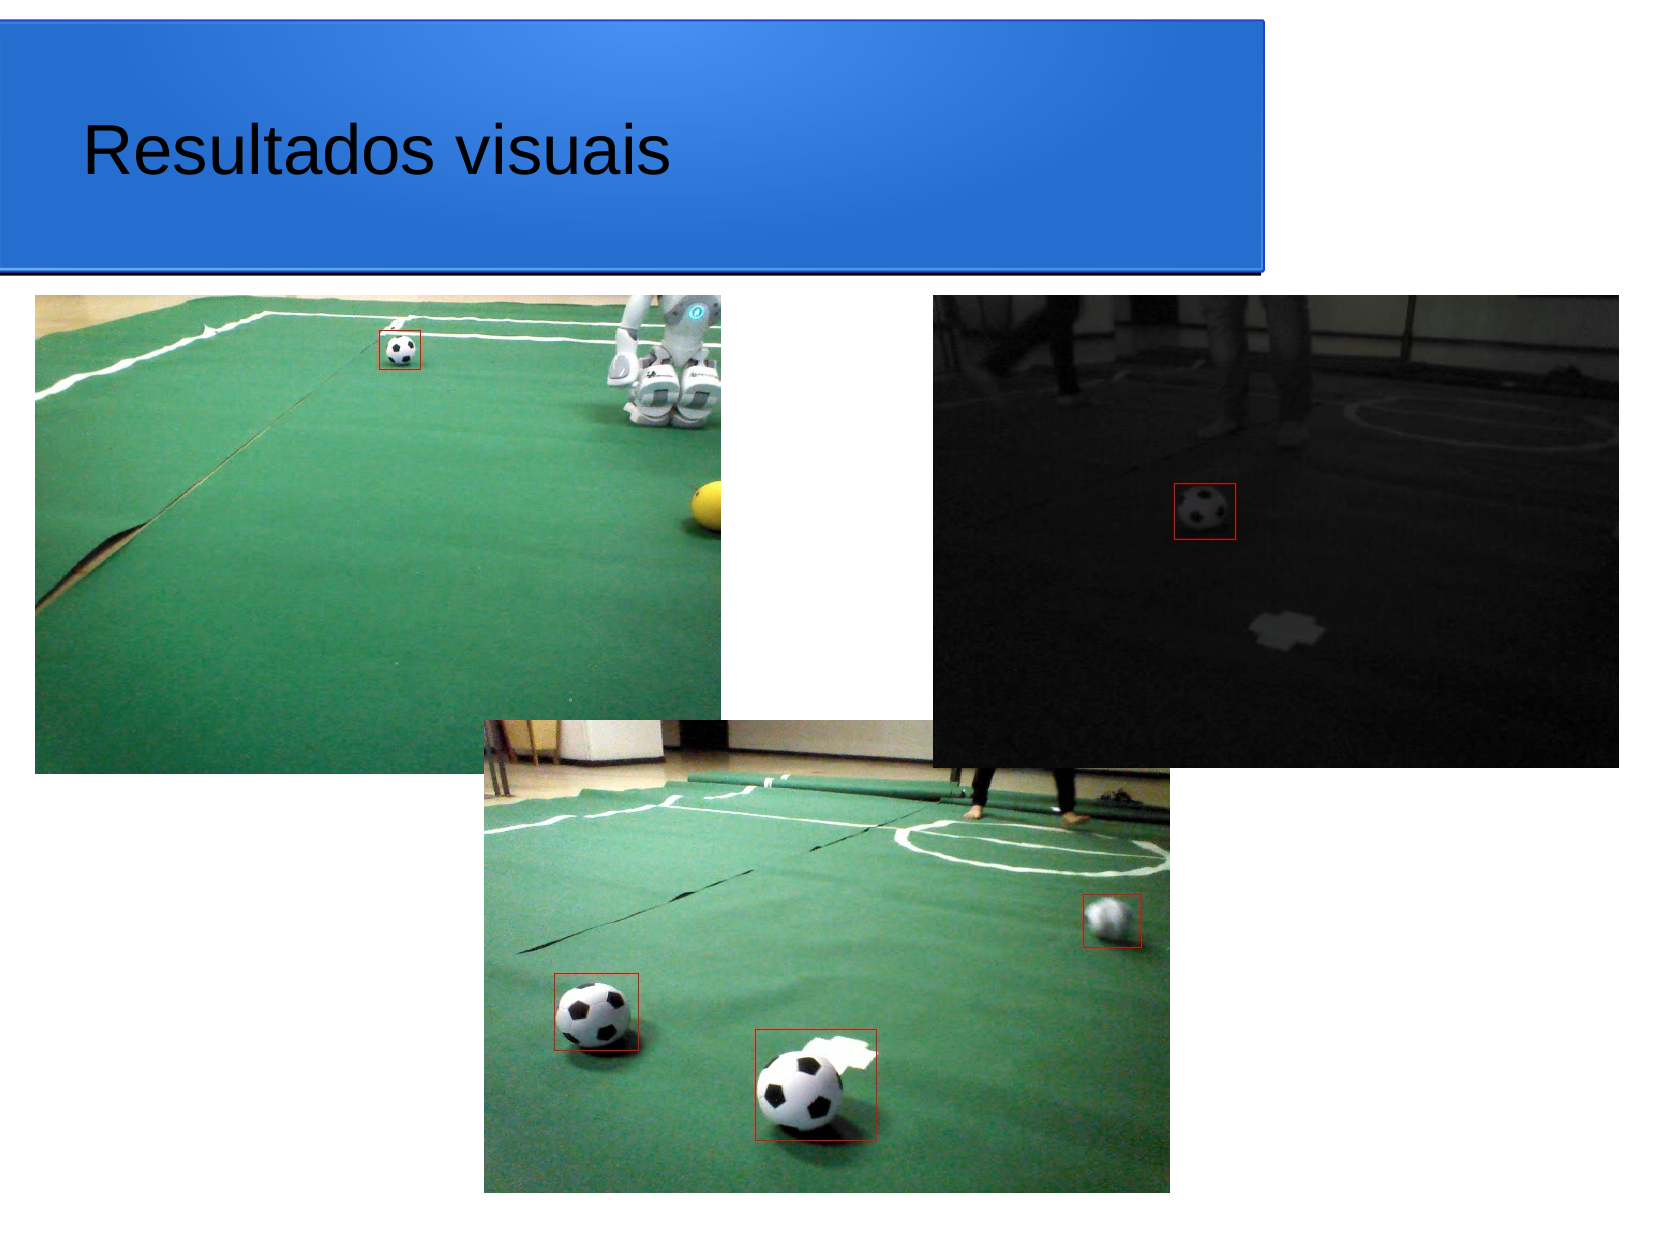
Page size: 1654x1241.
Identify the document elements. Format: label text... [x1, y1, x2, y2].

picture [35, 295, 1619, 1193]
title Resultados visuais [82, 47, 1235, 252]
